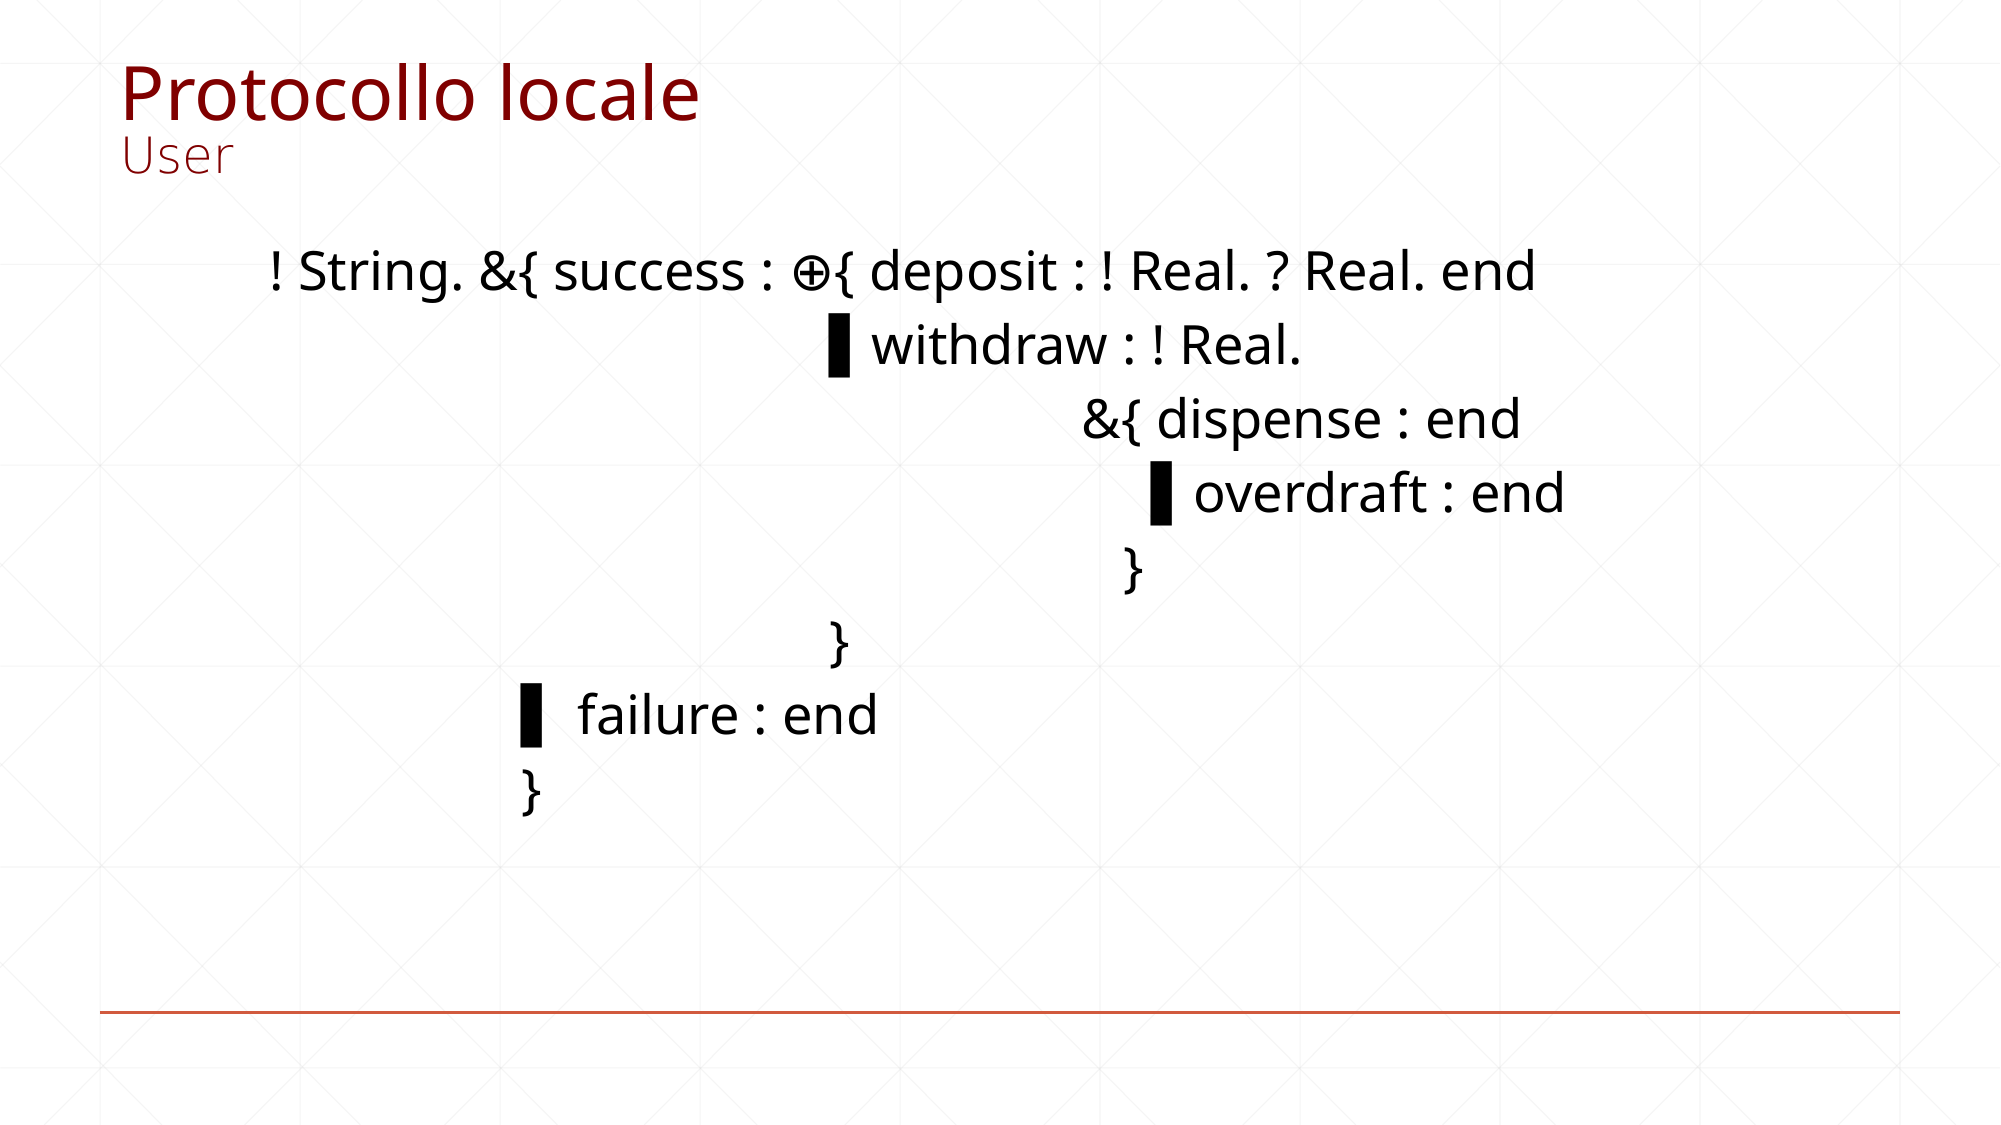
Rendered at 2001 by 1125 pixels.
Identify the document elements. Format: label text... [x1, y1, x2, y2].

text_box Protocollo locale [105, 33, 1681, 143]
text_box ! String. &{ success : ⊕{ deposit : ! Real. ? Real. end ▌withdraw : ! Real. &{ dispense : end ▌overdraft : end } } ▌ failure : end } [255, 225, 2000, 827]
text_box User [105, 120, 1426, 194]
